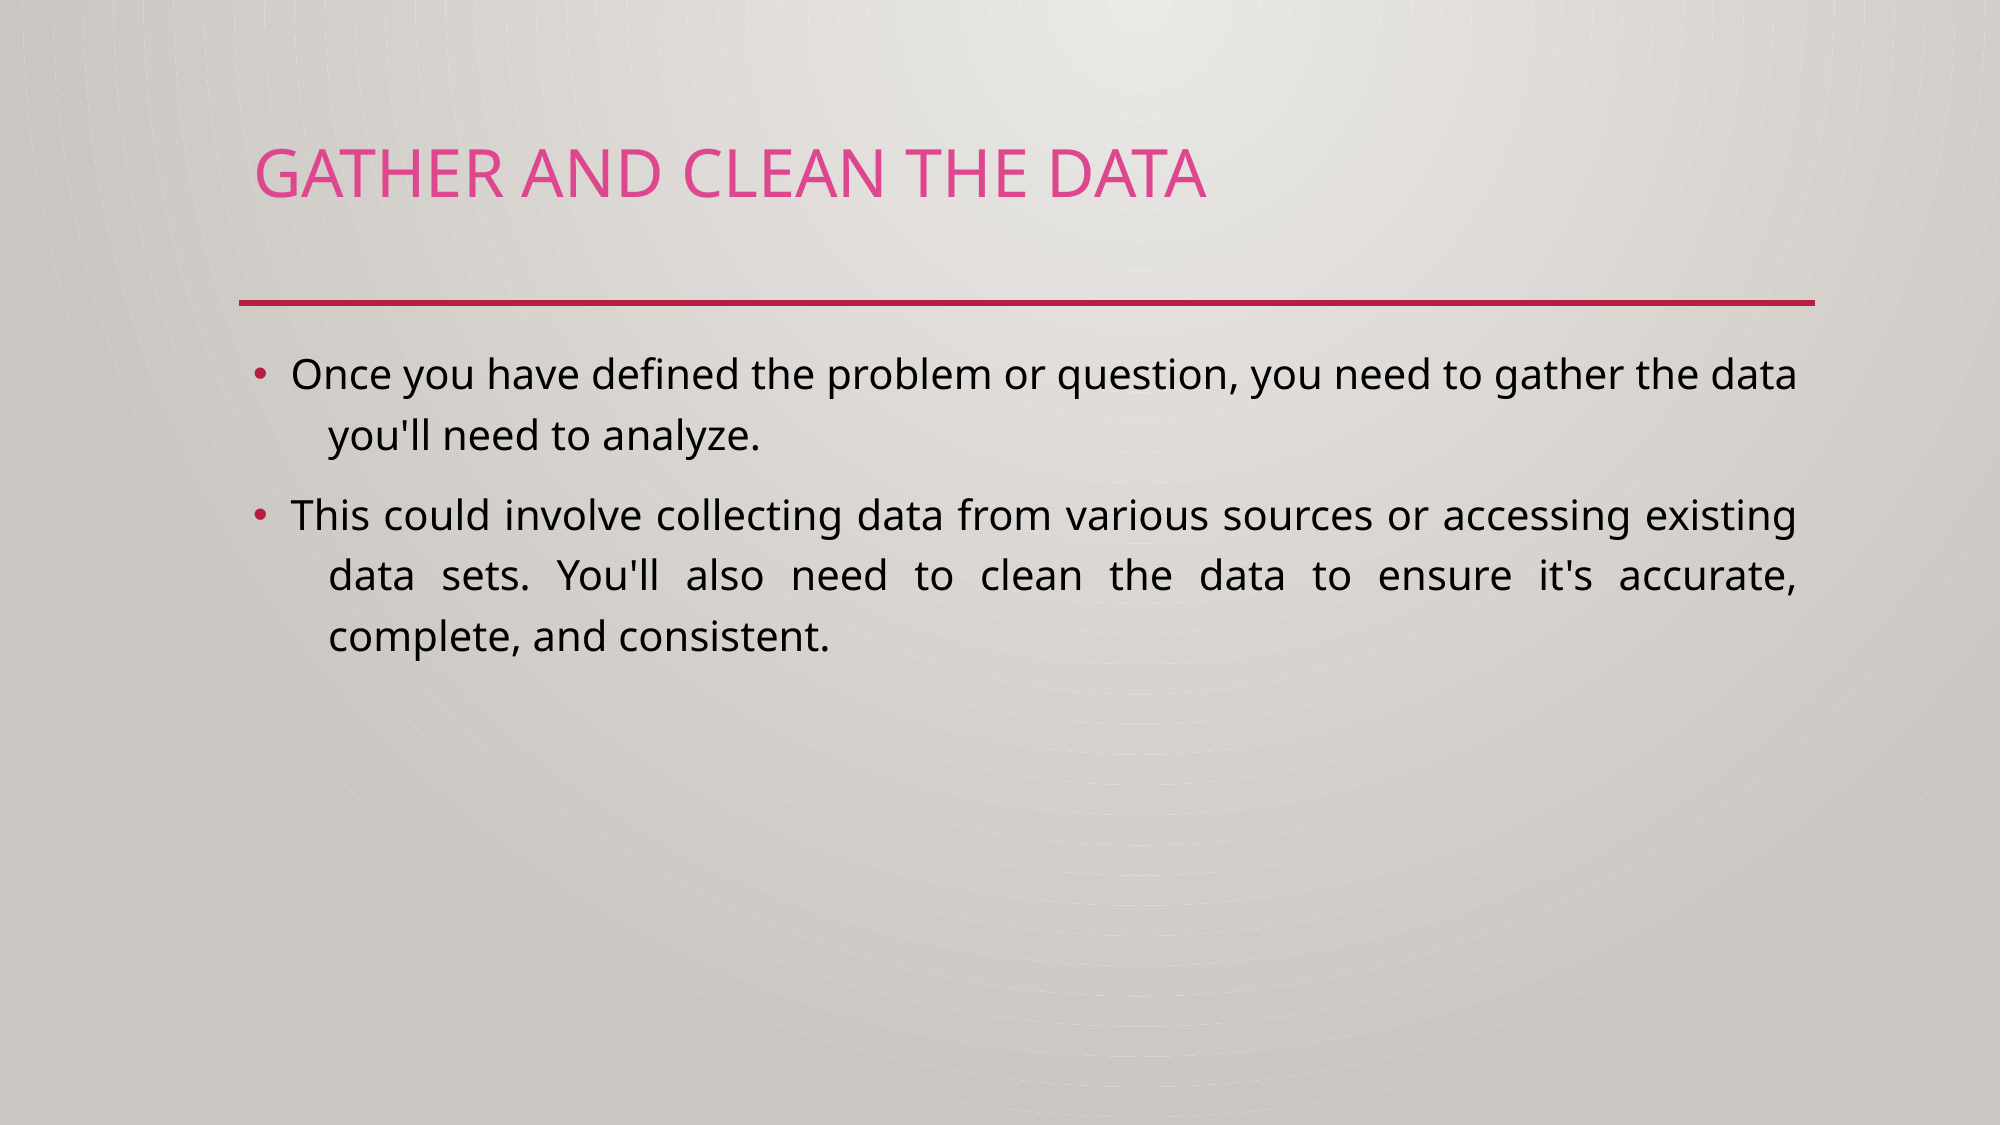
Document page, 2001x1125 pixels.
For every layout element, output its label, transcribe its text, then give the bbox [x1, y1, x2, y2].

title Gather and clean the data [238, 131, 1814, 305]
list Once you have defined the problem or question, you need to gather the data you'll need to analyze. This could involve collecting data from various sources or accessing existing data sets. You'll also need to clean the data to ensure it's accurate, complete, and consistent. [238, 330, 1814, 897]
